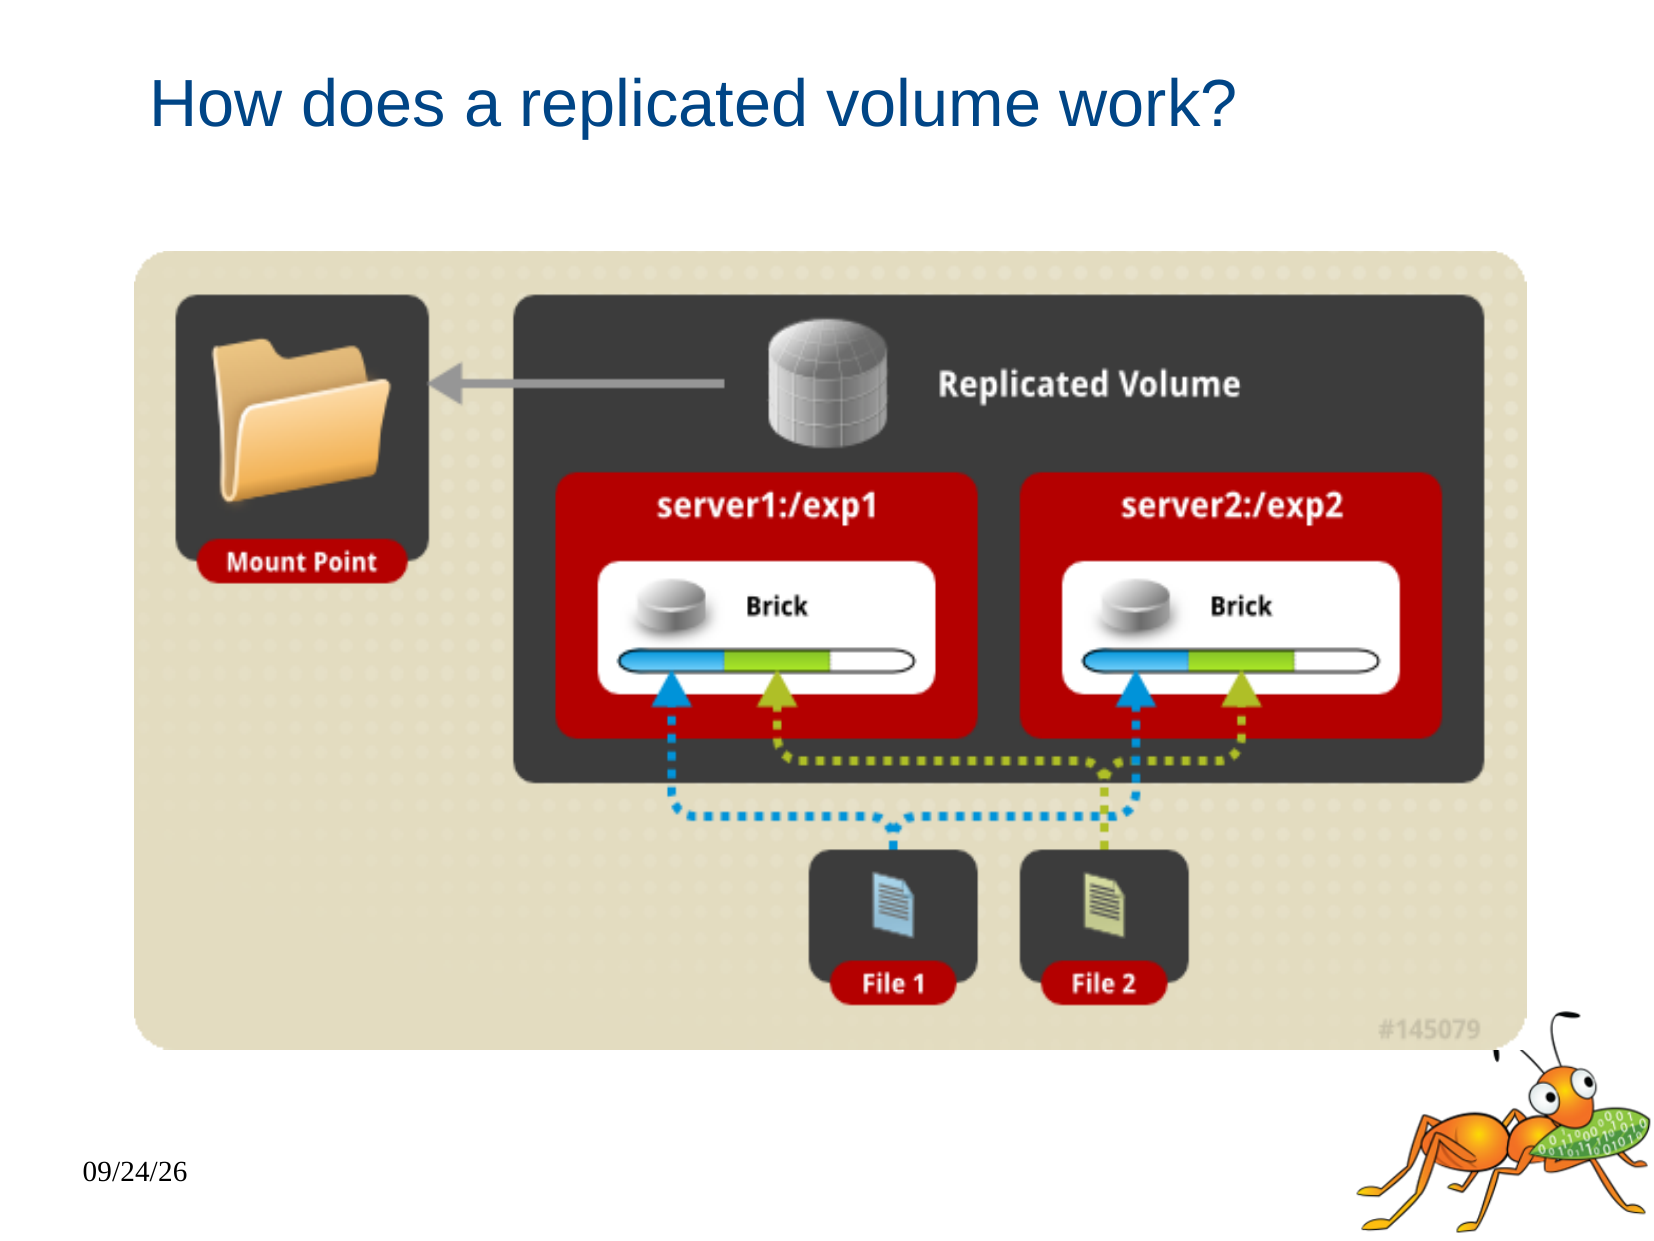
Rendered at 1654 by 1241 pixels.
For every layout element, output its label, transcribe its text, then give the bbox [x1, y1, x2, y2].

picture [134, 251, 1654, 1235]
text_box How does a replicated volume work? [59, 59, 1329, 149]
